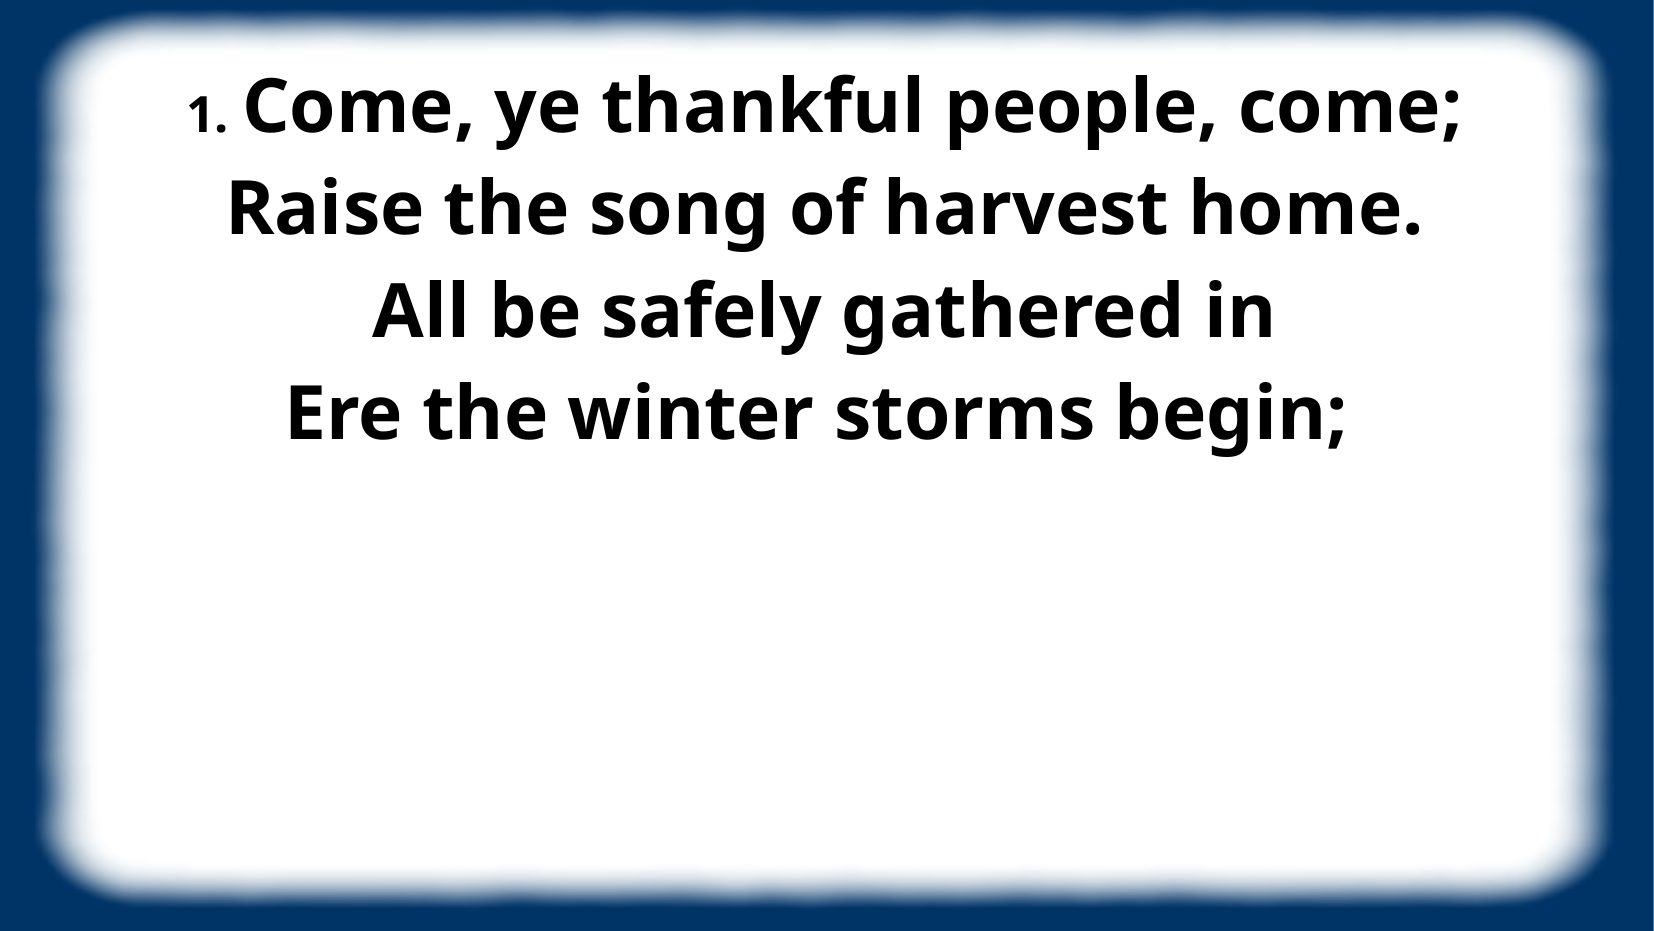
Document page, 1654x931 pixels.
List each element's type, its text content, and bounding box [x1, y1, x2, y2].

text_box 1. Come, ye thankful people, come; Raise the song of harvest home. All be safely gathered in Ere the winter storms begin; [105, 45, 1546, 460]
picture [0, 0, 1654, 931]
